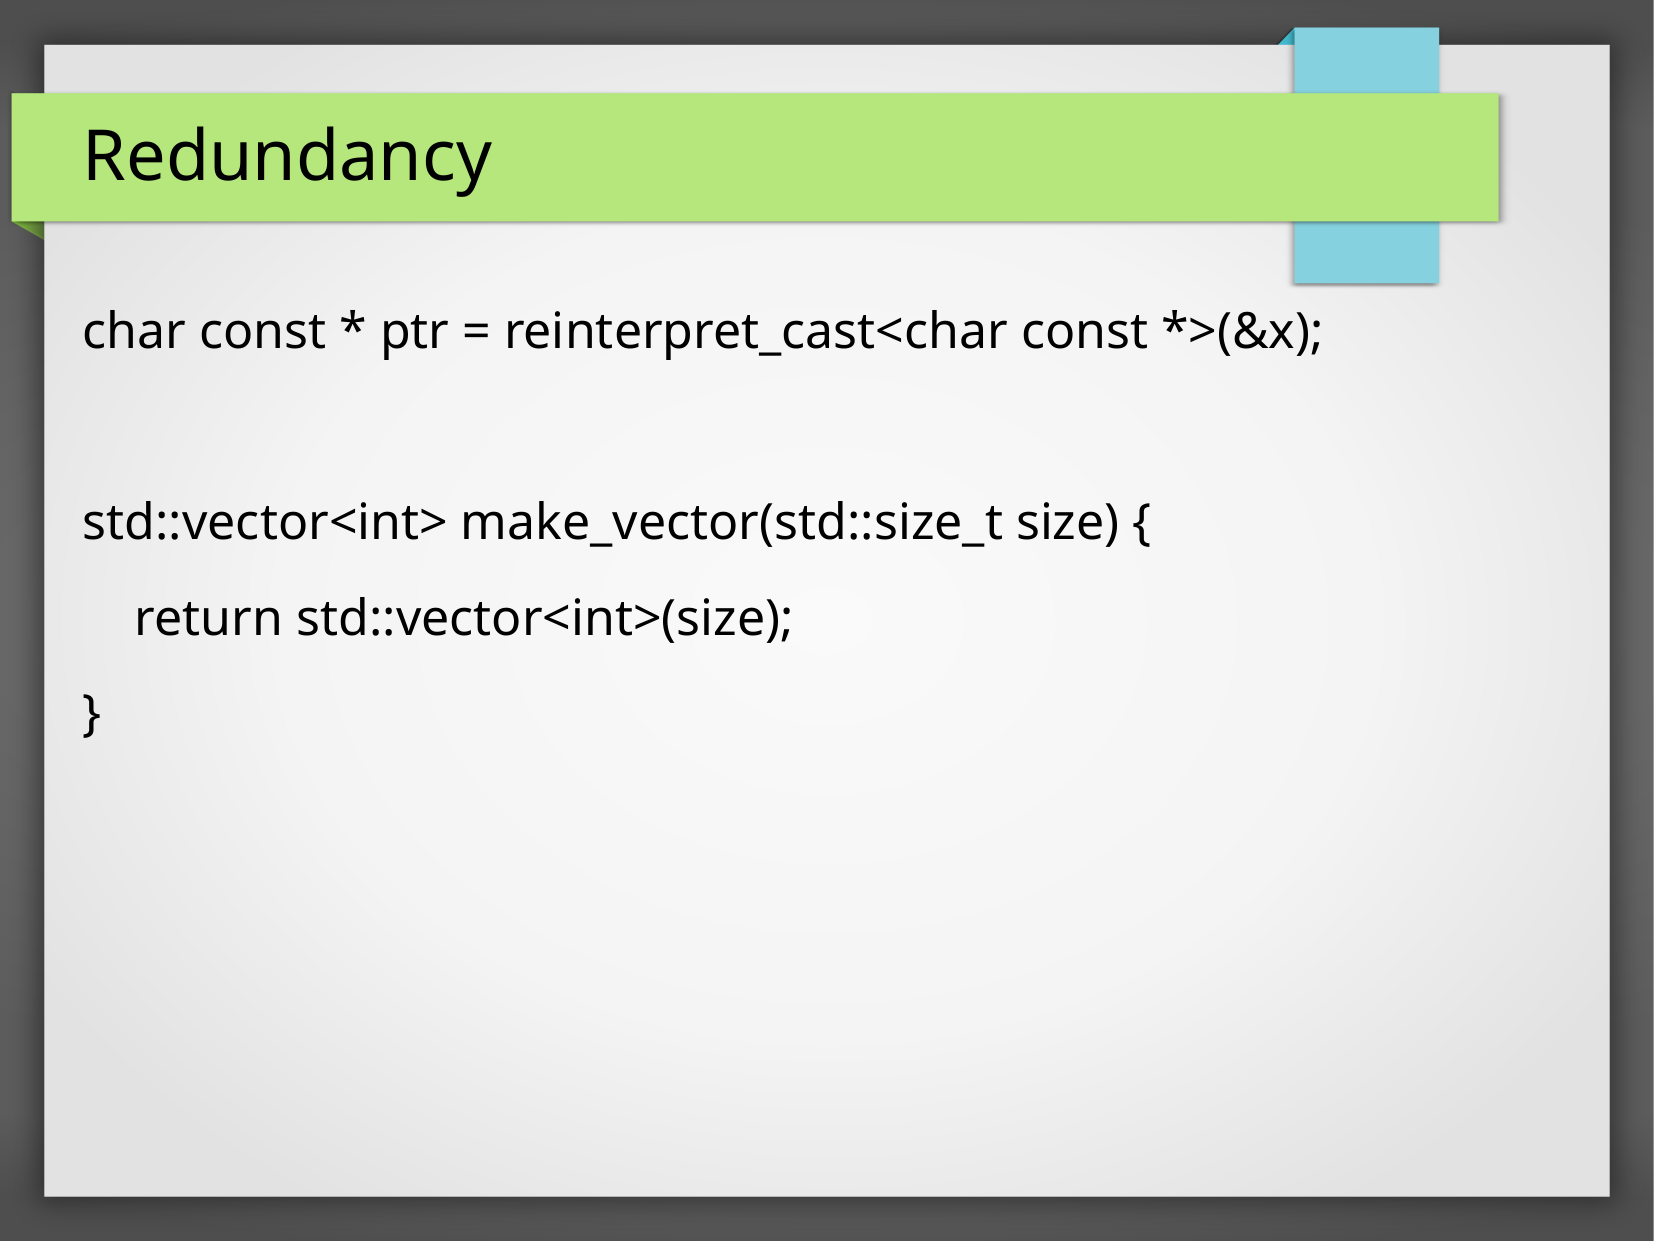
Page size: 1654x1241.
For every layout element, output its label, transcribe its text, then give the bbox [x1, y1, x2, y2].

list char const * ptr = reinterpret_cast<char const *>(&x); std::vector<int> make_vector(std::size_t size) { return std::vector<int>(size); } [82, 295, 1571, 1015]
picture [0, 0, 1654, 1241]
title Redundancy [82, 94, 1264, 213]
